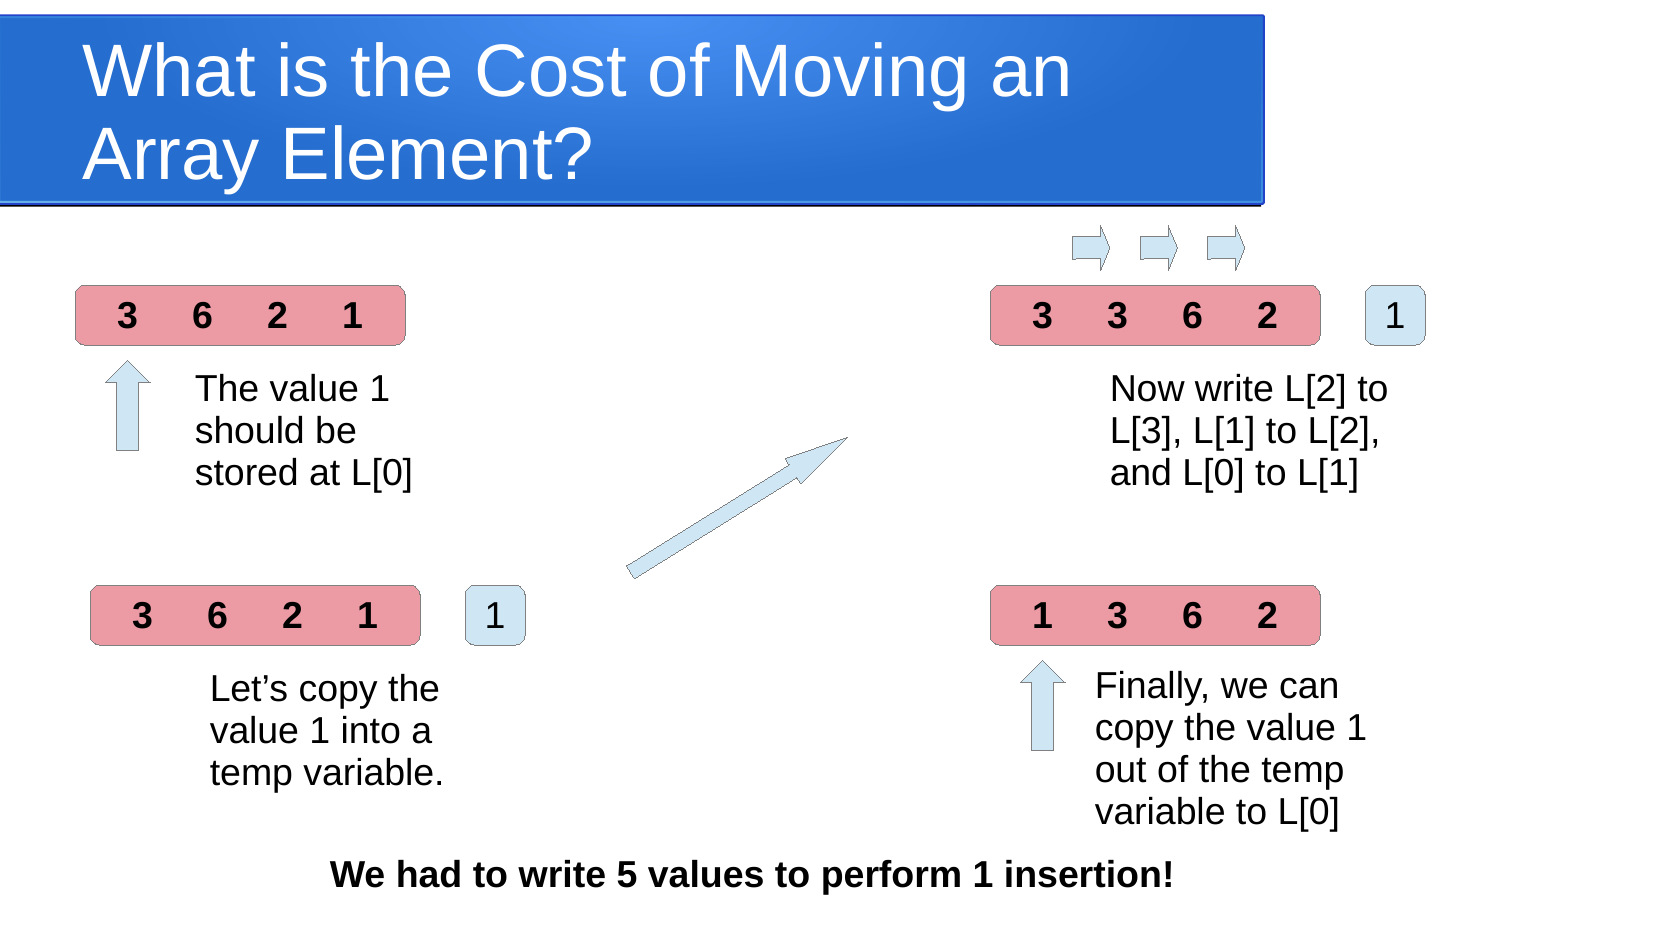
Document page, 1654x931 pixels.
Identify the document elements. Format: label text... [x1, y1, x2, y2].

text_box 1 [1365, 285, 1426, 346]
text_box [1140, 225, 1178, 271]
text_box 1 [465, 585, 526, 646]
text_box 3 3 6 2 [990, 285, 1321, 346]
text_box Let’s copy the value 1 into a temp variable. [195, 660, 496, 811]
text_box 3 6 2 1 [90, 585, 421, 646]
text_box The value 1 should be stored at L[0] [180, 360, 481, 511]
text_box 1 3 6 2 [990, 585, 1321, 646]
title What is the Cost of Moving an Array Element? [82, 29, 1235, 196]
text_box Now write L[2] to L[3], L[1] to L[2], and L[0] to L[1] [1095, 360, 1411, 543]
text_box [1072, 225, 1110, 271]
text_box We had to write 5 values to perform 1 insertion! [315, 846, 1231, 931]
text_box 3 6 2 1 [75, 285, 406, 346]
text_box [626, 437, 848, 579]
text_box [1020, 660, 1066, 751]
text_box [1207, 225, 1245, 271]
text_box [105, 360, 151, 451]
text_box Finally, we can copy the value 1 out of the temp variable to L[0] [1080, 657, 1396, 841]
